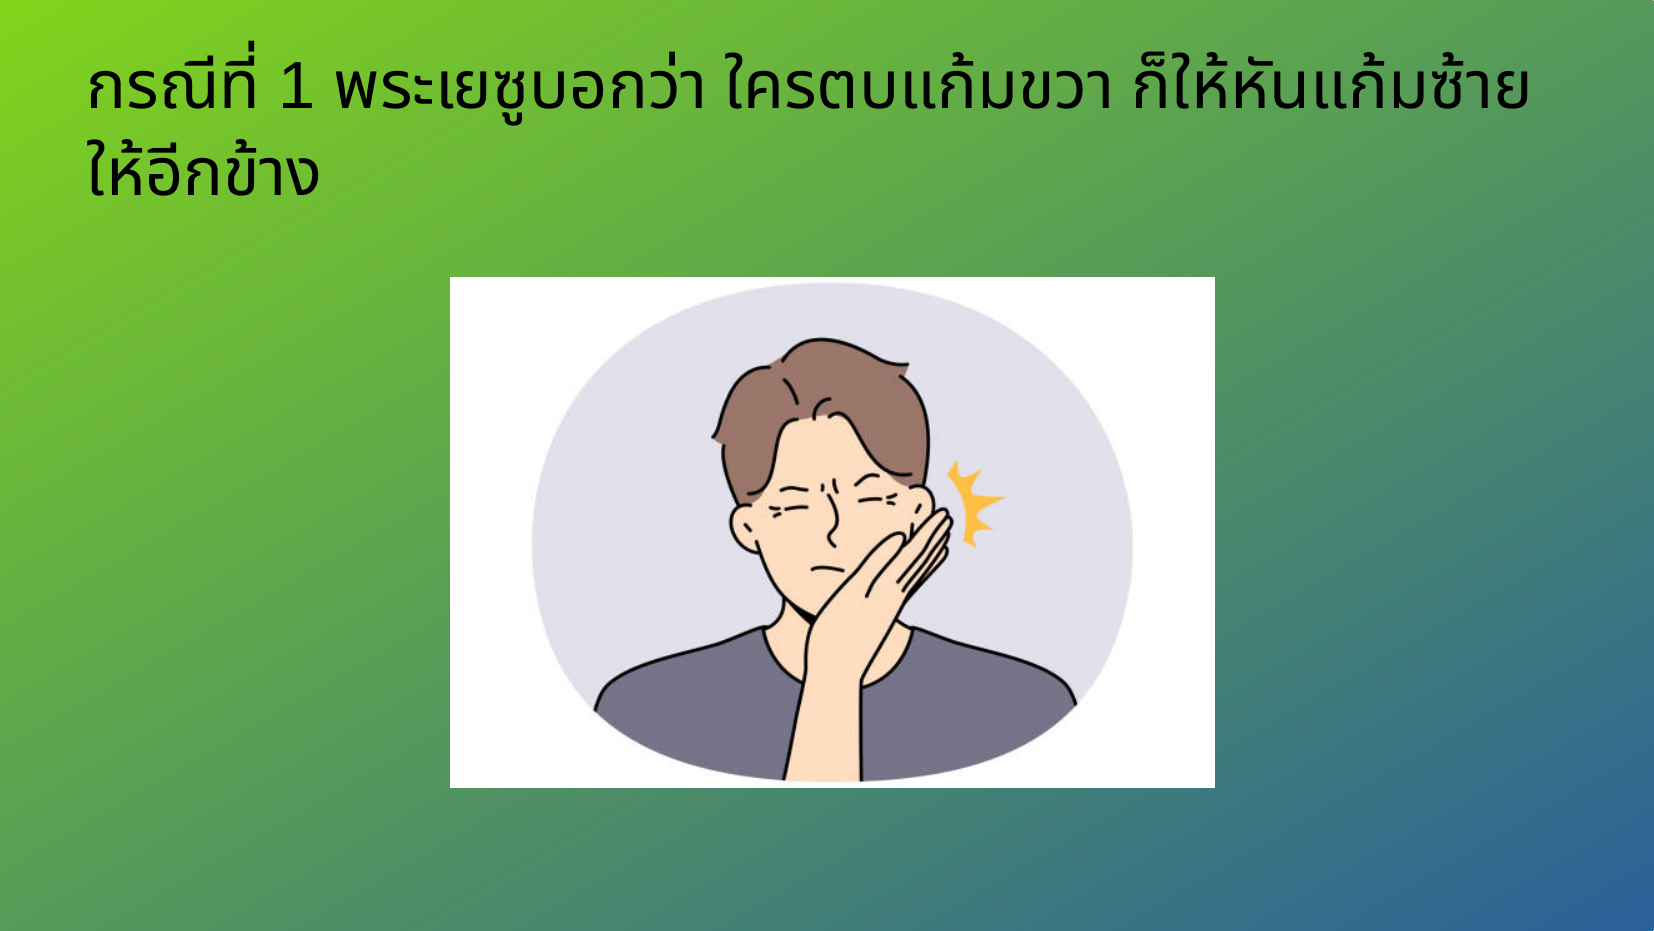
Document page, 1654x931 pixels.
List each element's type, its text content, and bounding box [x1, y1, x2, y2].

picture [450, 277, 1215, 788]
subtitle กรณีที่ 1 พระเยซูบอกว่า ใครตบแก้มขวา ก็ให้หันแก้มซ้ายให้อีกข้าง [86, 47, 1576, 223]
